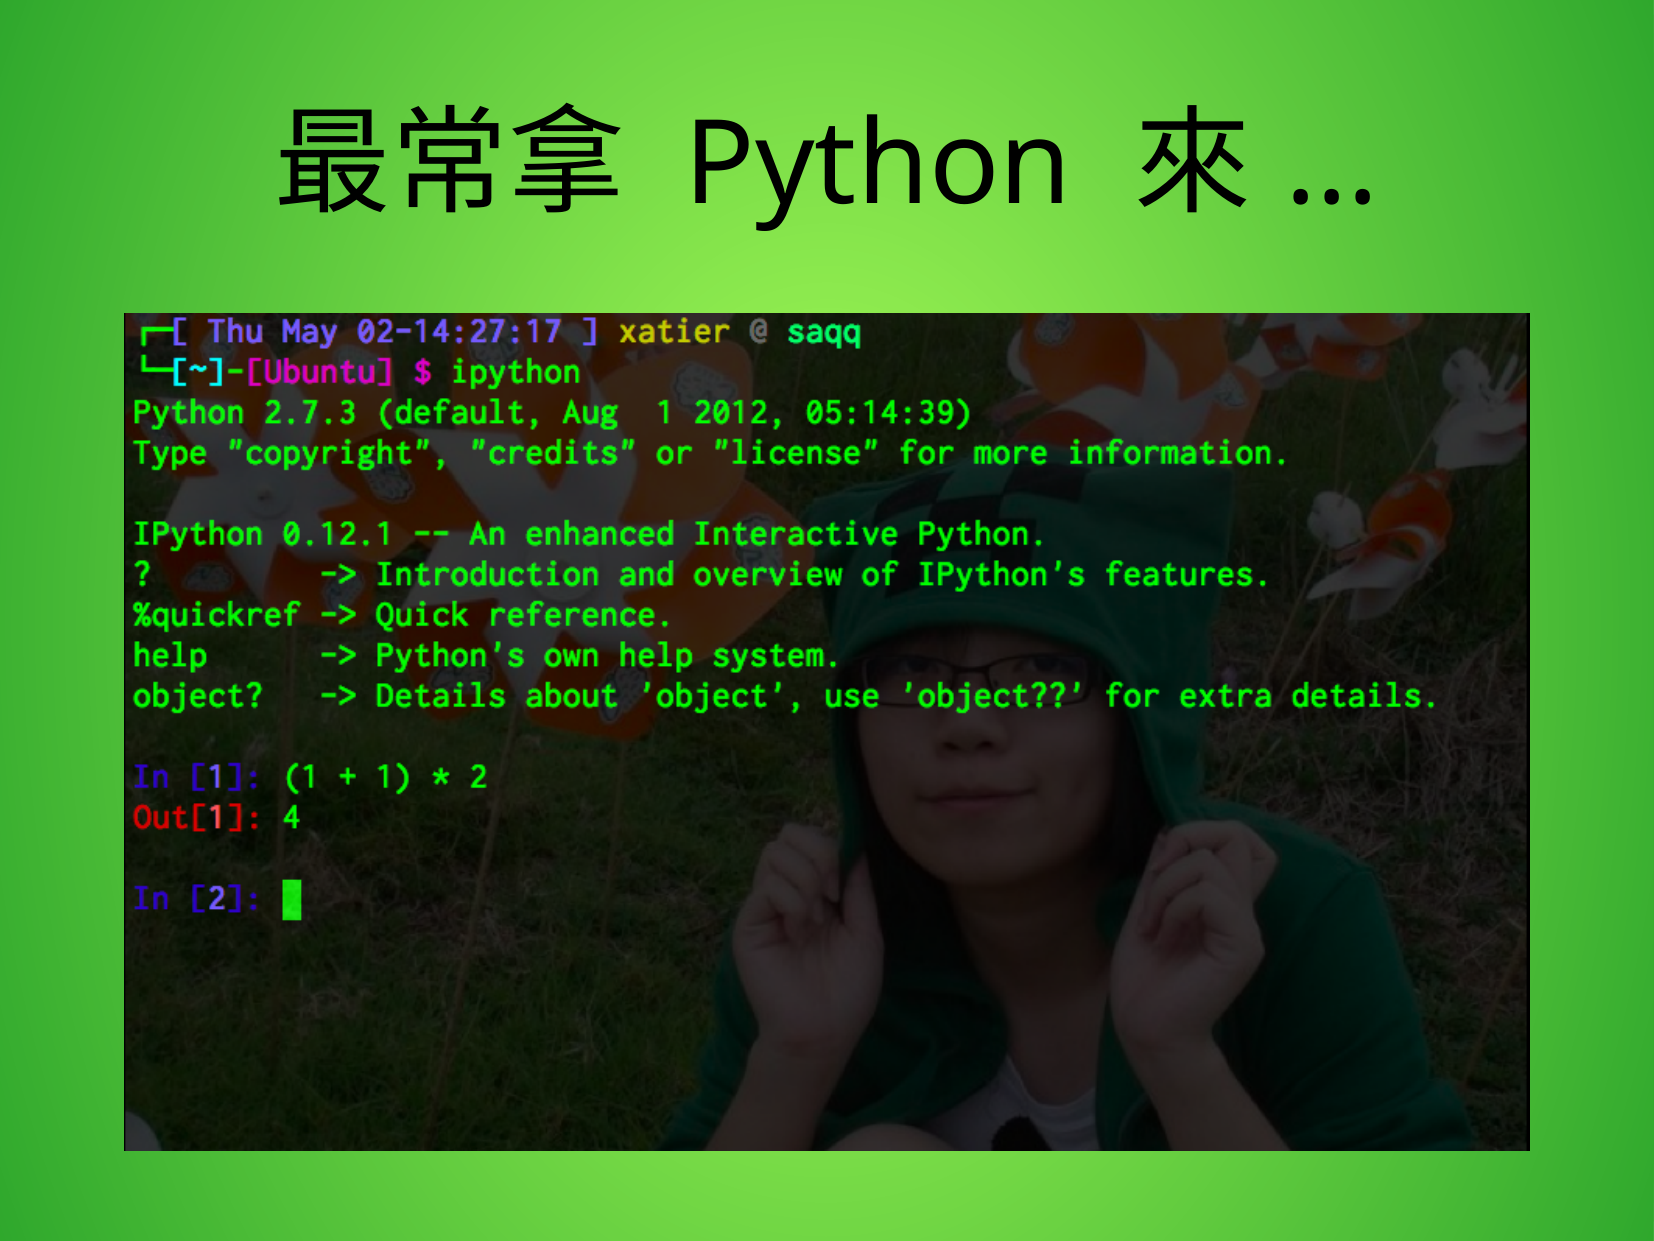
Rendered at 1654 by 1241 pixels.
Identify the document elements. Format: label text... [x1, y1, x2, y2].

picture [124, 313, 1530, 1151]
title 最常拿 Python 來... [82, 49, 1571, 257]
